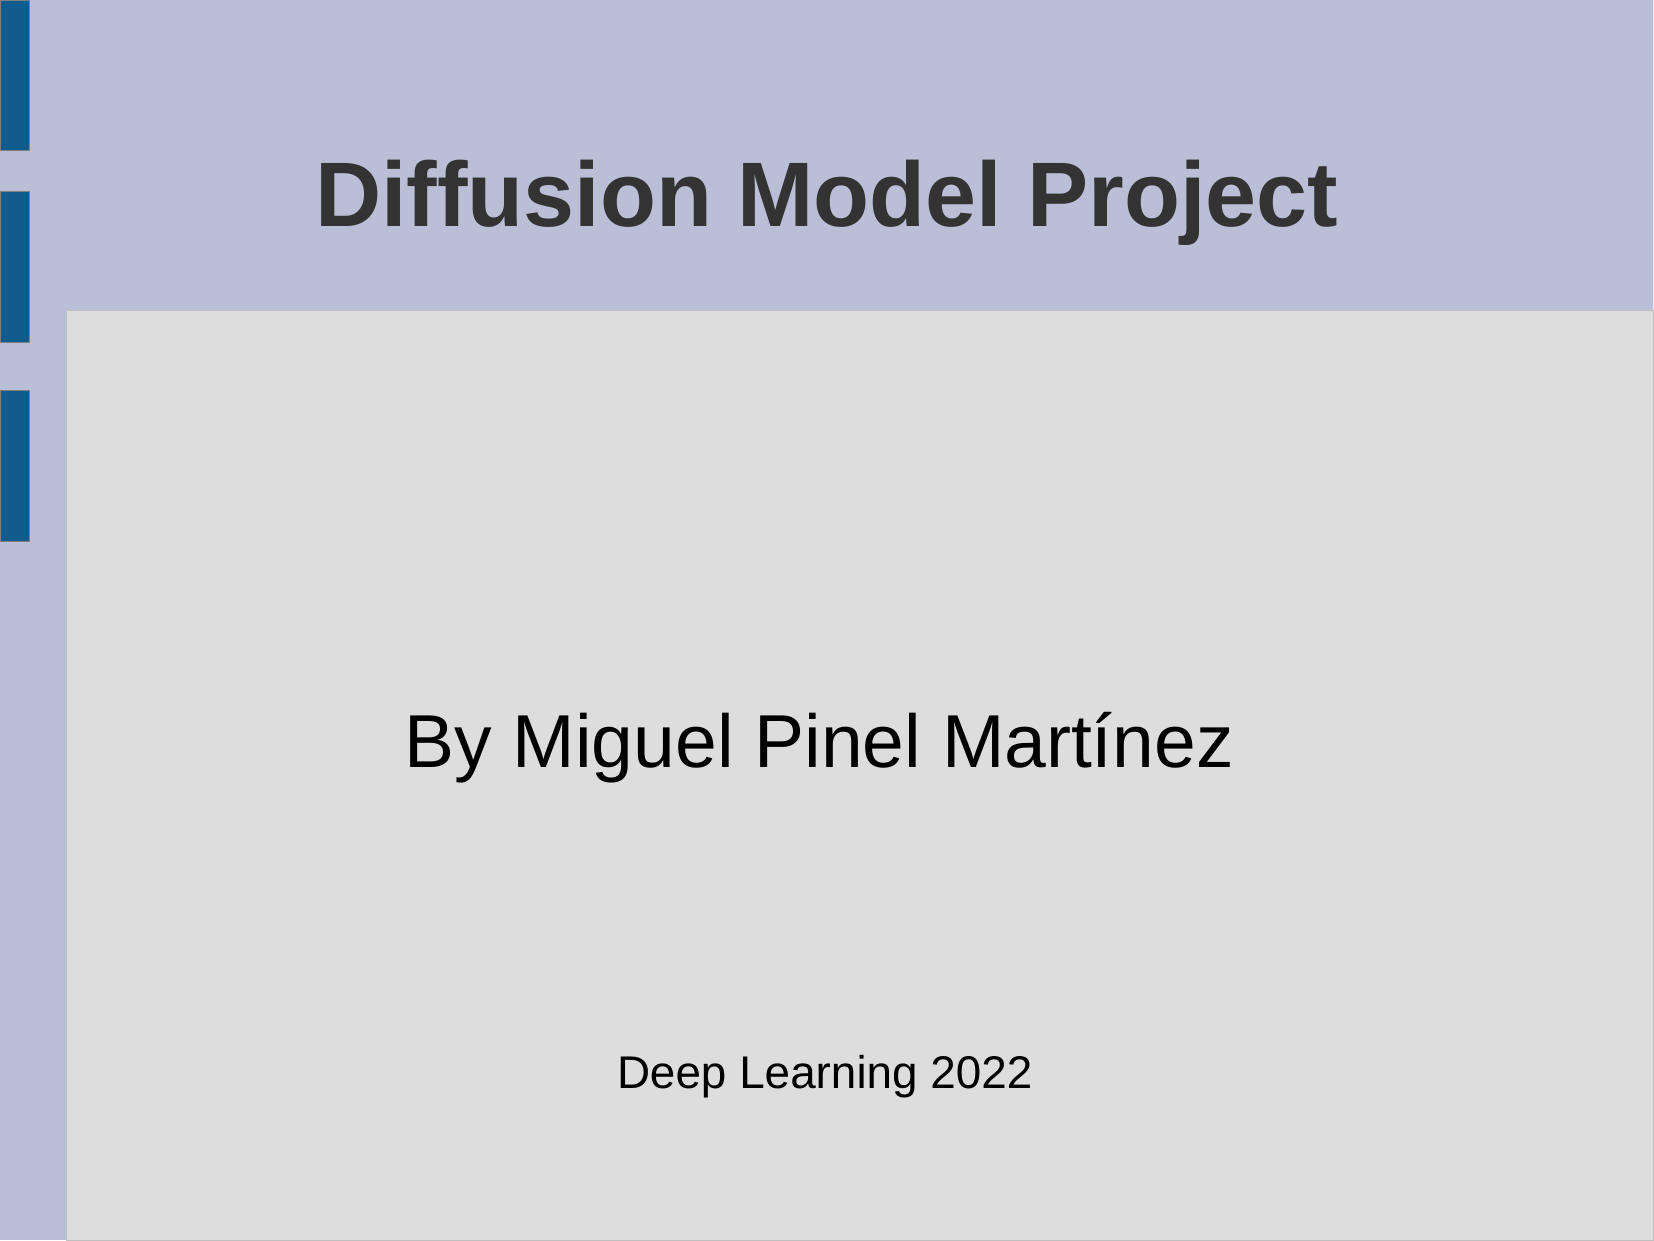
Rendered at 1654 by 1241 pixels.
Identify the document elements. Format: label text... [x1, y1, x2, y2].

text_box Deep Learning 2022 [602, 1039, 1099, 1111]
text_box By Miguel Pinel Martínez [389, 692, 1288, 792]
title Diffusion Model Project [121, 91, 1534, 299]
